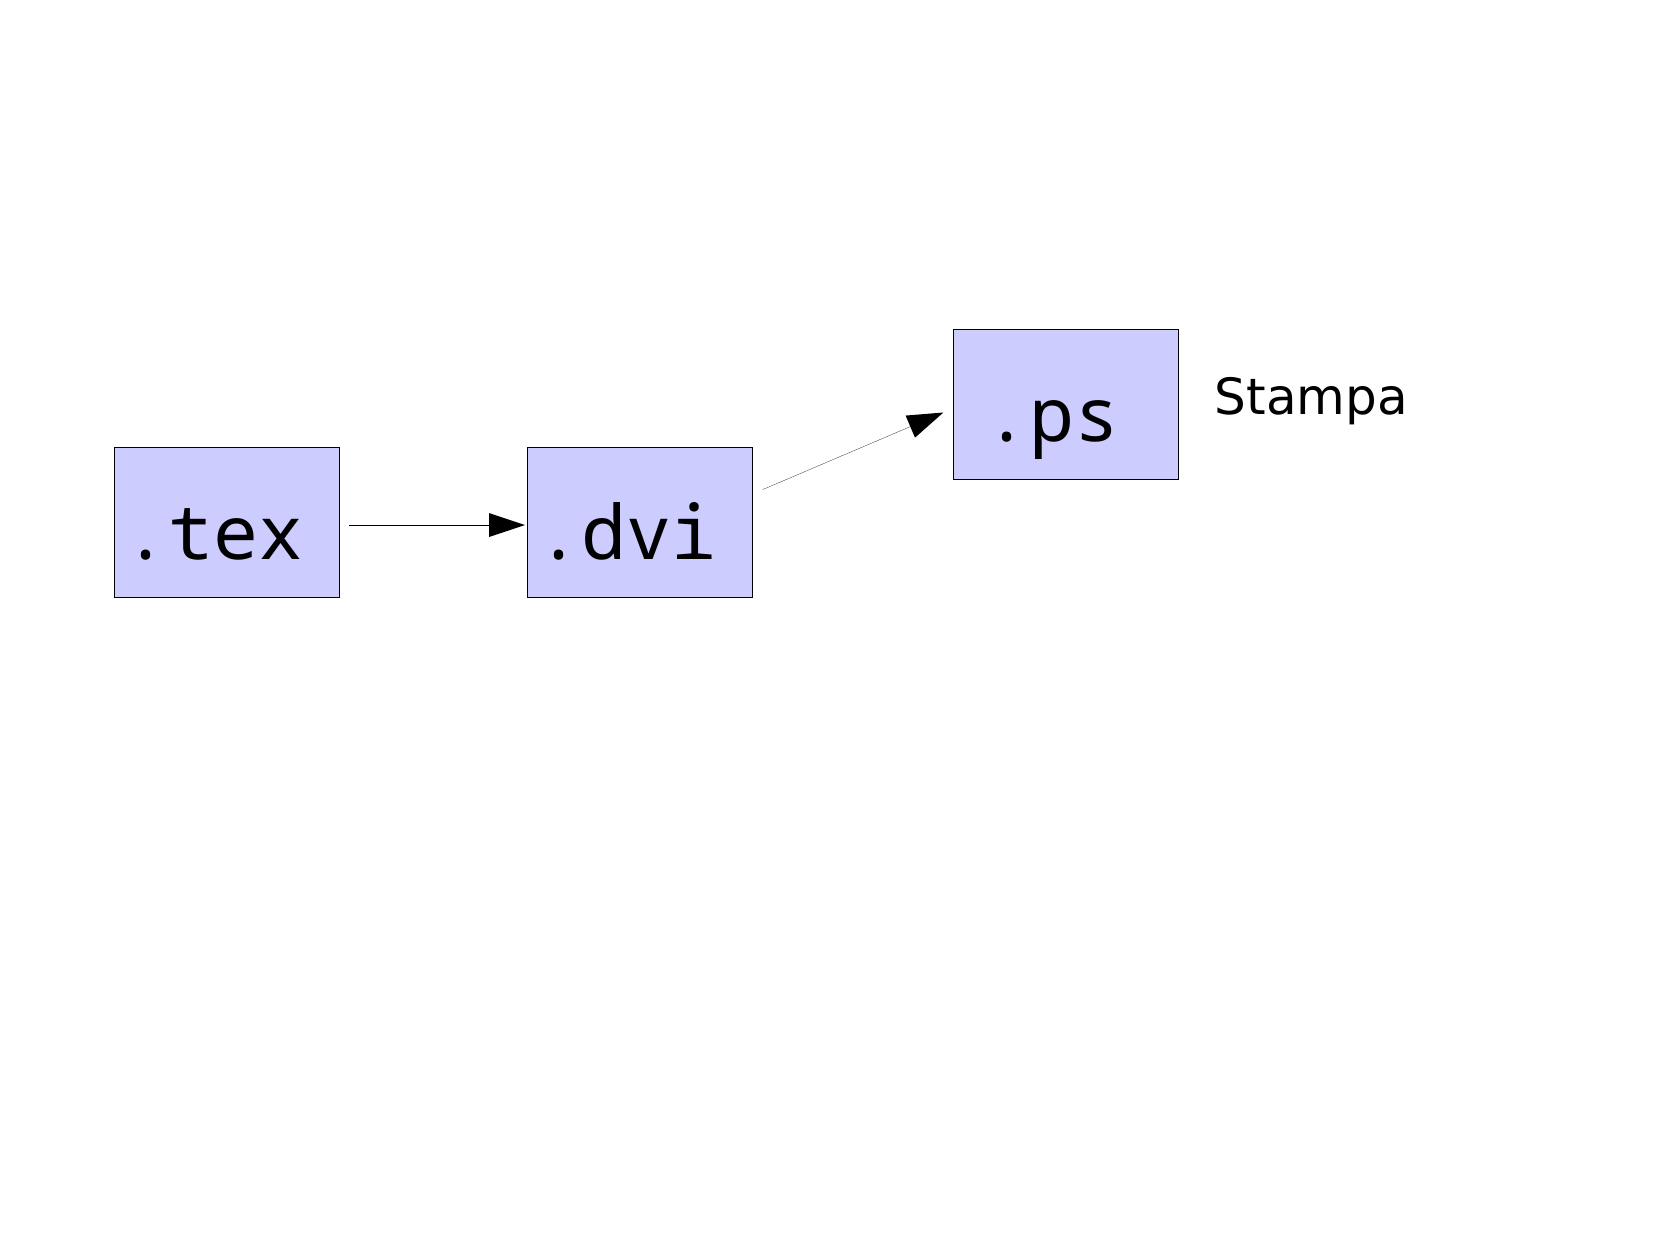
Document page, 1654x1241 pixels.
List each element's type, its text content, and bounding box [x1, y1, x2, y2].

text_box [953, 329, 1179, 480]
text_box .tex [92, 471, 334, 572]
text_box [114, 447, 340, 598]
text_box Stampa [1200, 360, 1501, 434]
text_box .dvi [506, 471, 748, 572]
text_box [527, 447, 753, 598]
text_box .ps [931, 353, 1173, 454]
